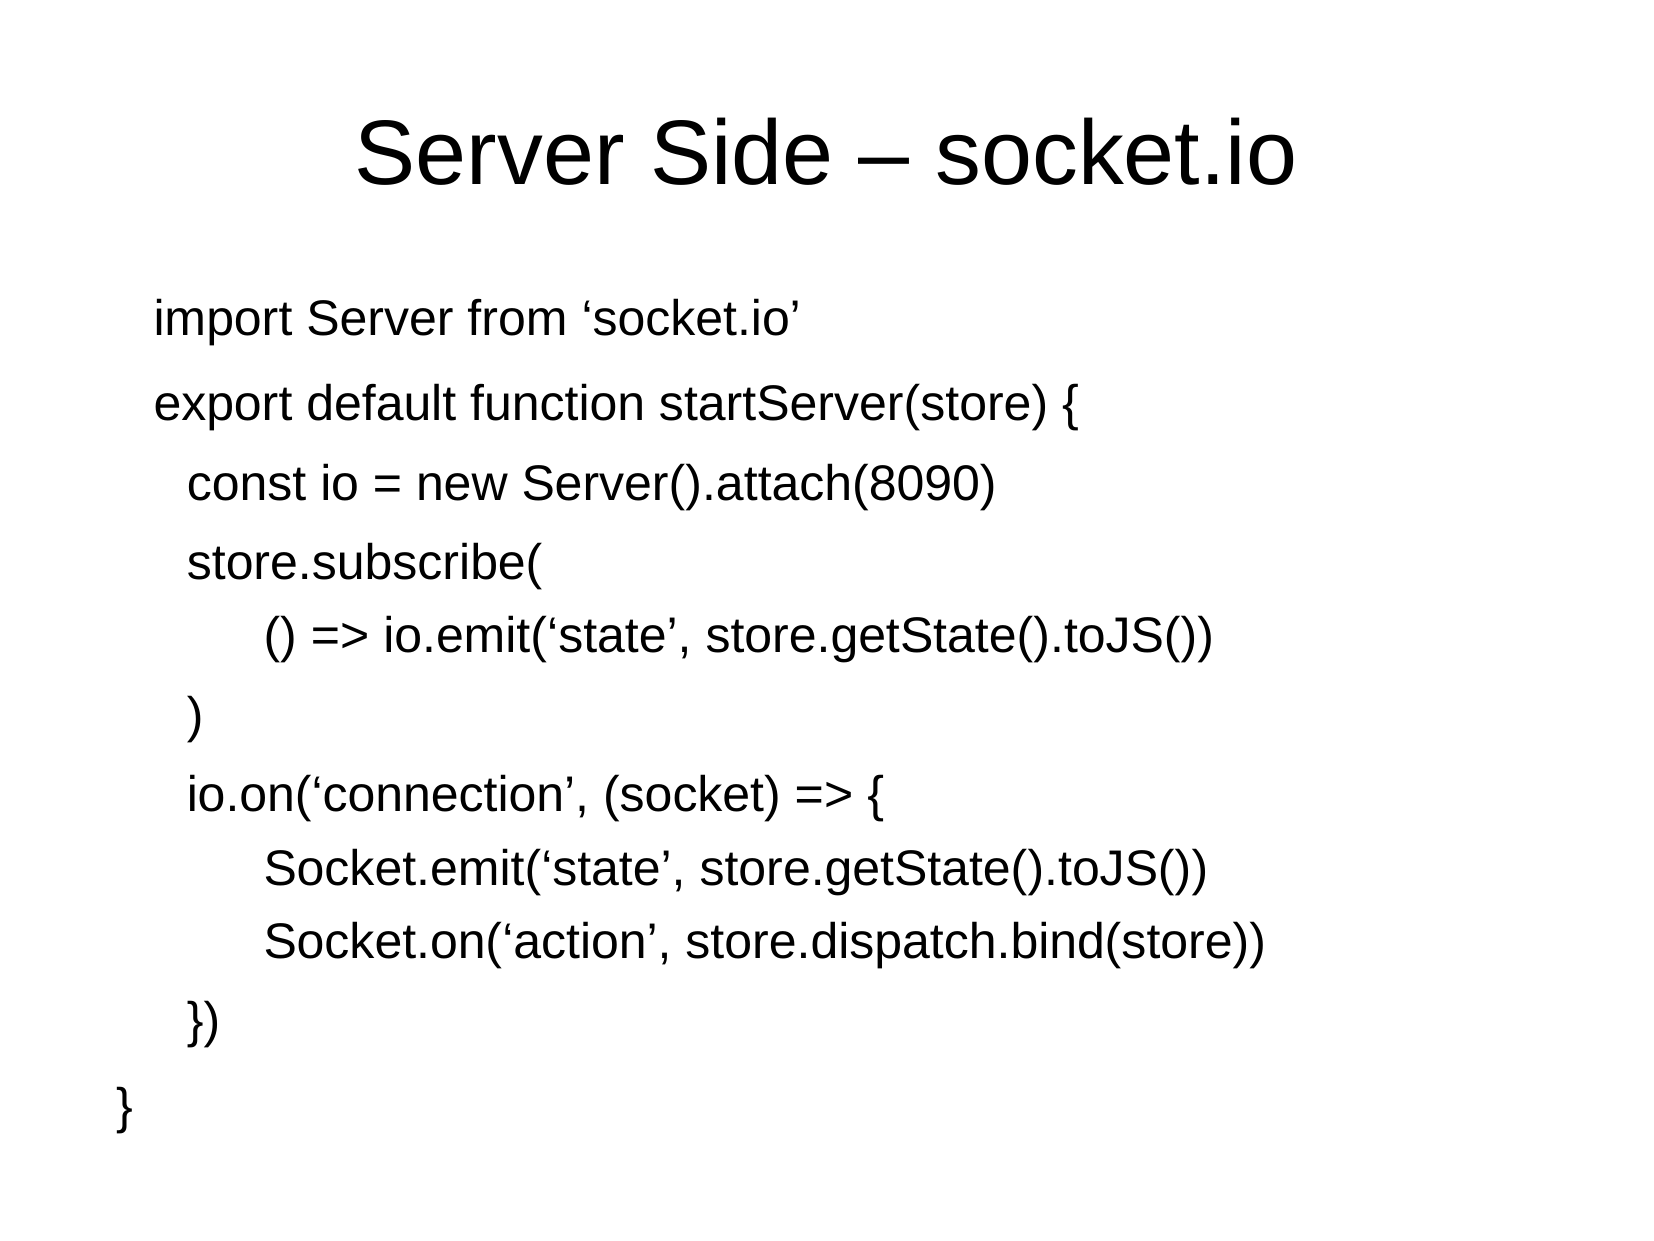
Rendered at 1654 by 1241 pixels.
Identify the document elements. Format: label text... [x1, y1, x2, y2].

list import Server from ‘socket.io’ export default function startServer(store) { const io = new Server().attach(8090) store.subscribe( () => io.emit(‘state’, store.getState().toJS()) ) io.on(‘connection’, (socket) => { Socket.emit(‘state’, store.getState().toJS()) Socket.on(‘action’, store.dispatch.bind(store)) }) } [82, 290, 1571, 1134]
title Server Side – socket.io [82, 49, 1571, 257]
